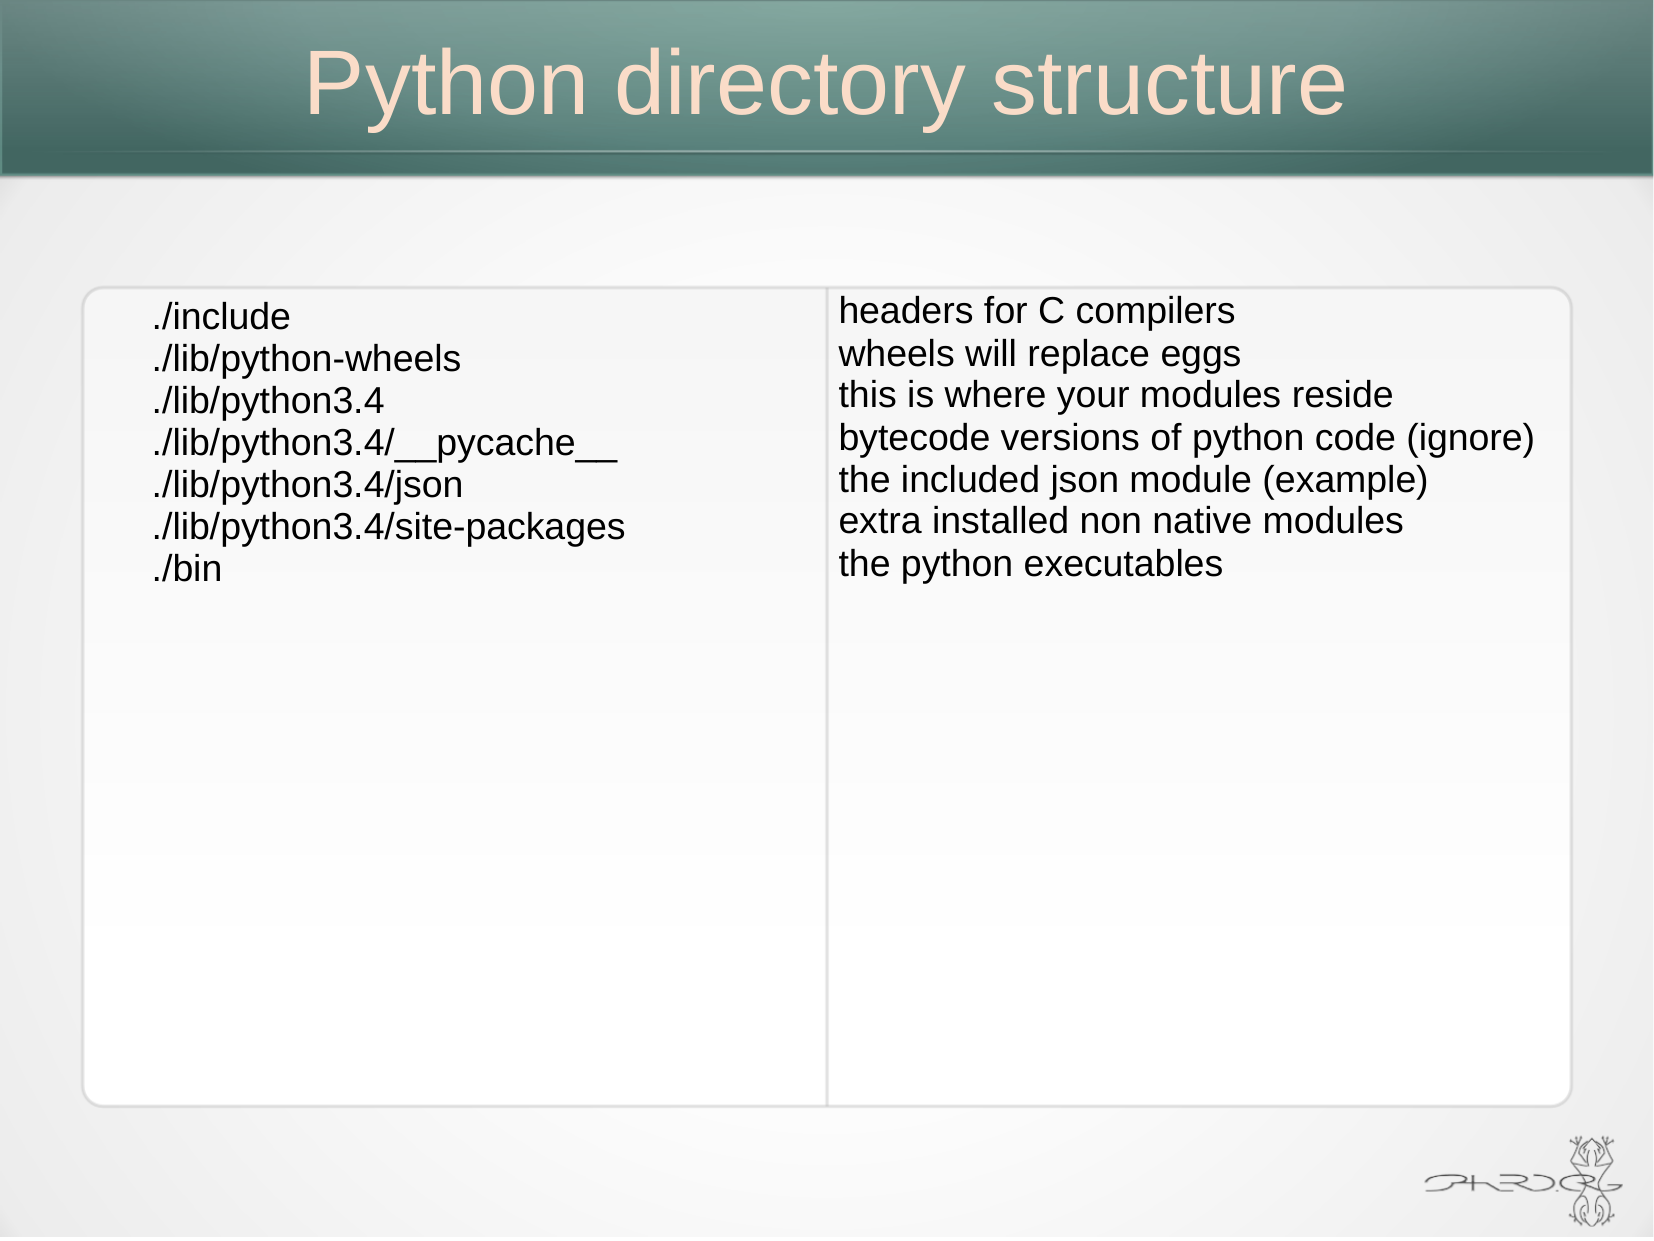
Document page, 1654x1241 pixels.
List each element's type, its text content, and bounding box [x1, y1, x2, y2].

picture [0, 0, 1654, 1237]
text_box ./include ./lib/python-wheels ./lib/python3.4 ./lib/python3.4/__pycache__ ./lib/python3.4/json ./lib/python3.4/site-packages ./bin [151, 295, 626, 632]
text_box headers for C compilers wheels will replace eggs this is where your modules reside bytecode versions of python code (ignore) the included json module (example) extra installed non native modules the python executables [838, 290, 1536, 584]
title Python directory structure [82, 11, 1571, 154]
